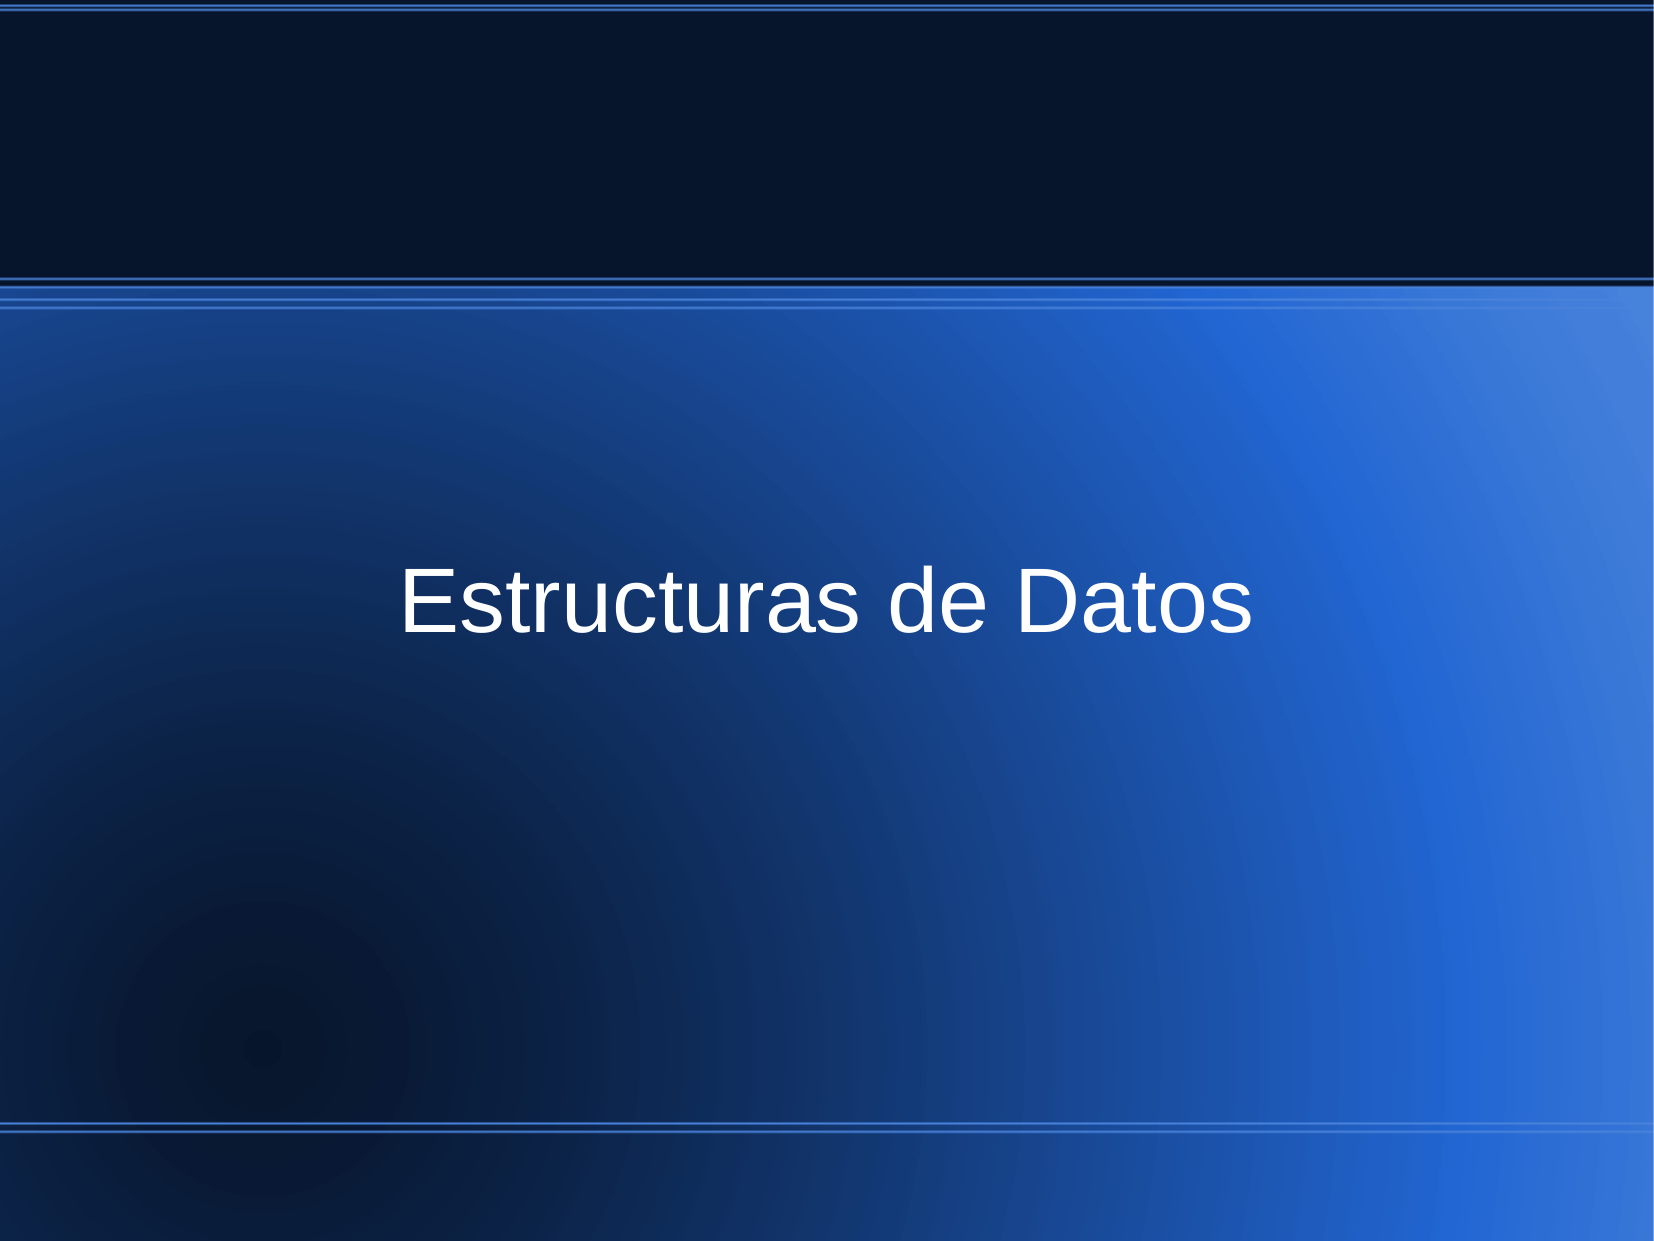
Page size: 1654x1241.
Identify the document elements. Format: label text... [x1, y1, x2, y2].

subtitle Estructuras de Datos [82, 120, 1571, 1081]
picture [0, 0, 1654, 1241]
